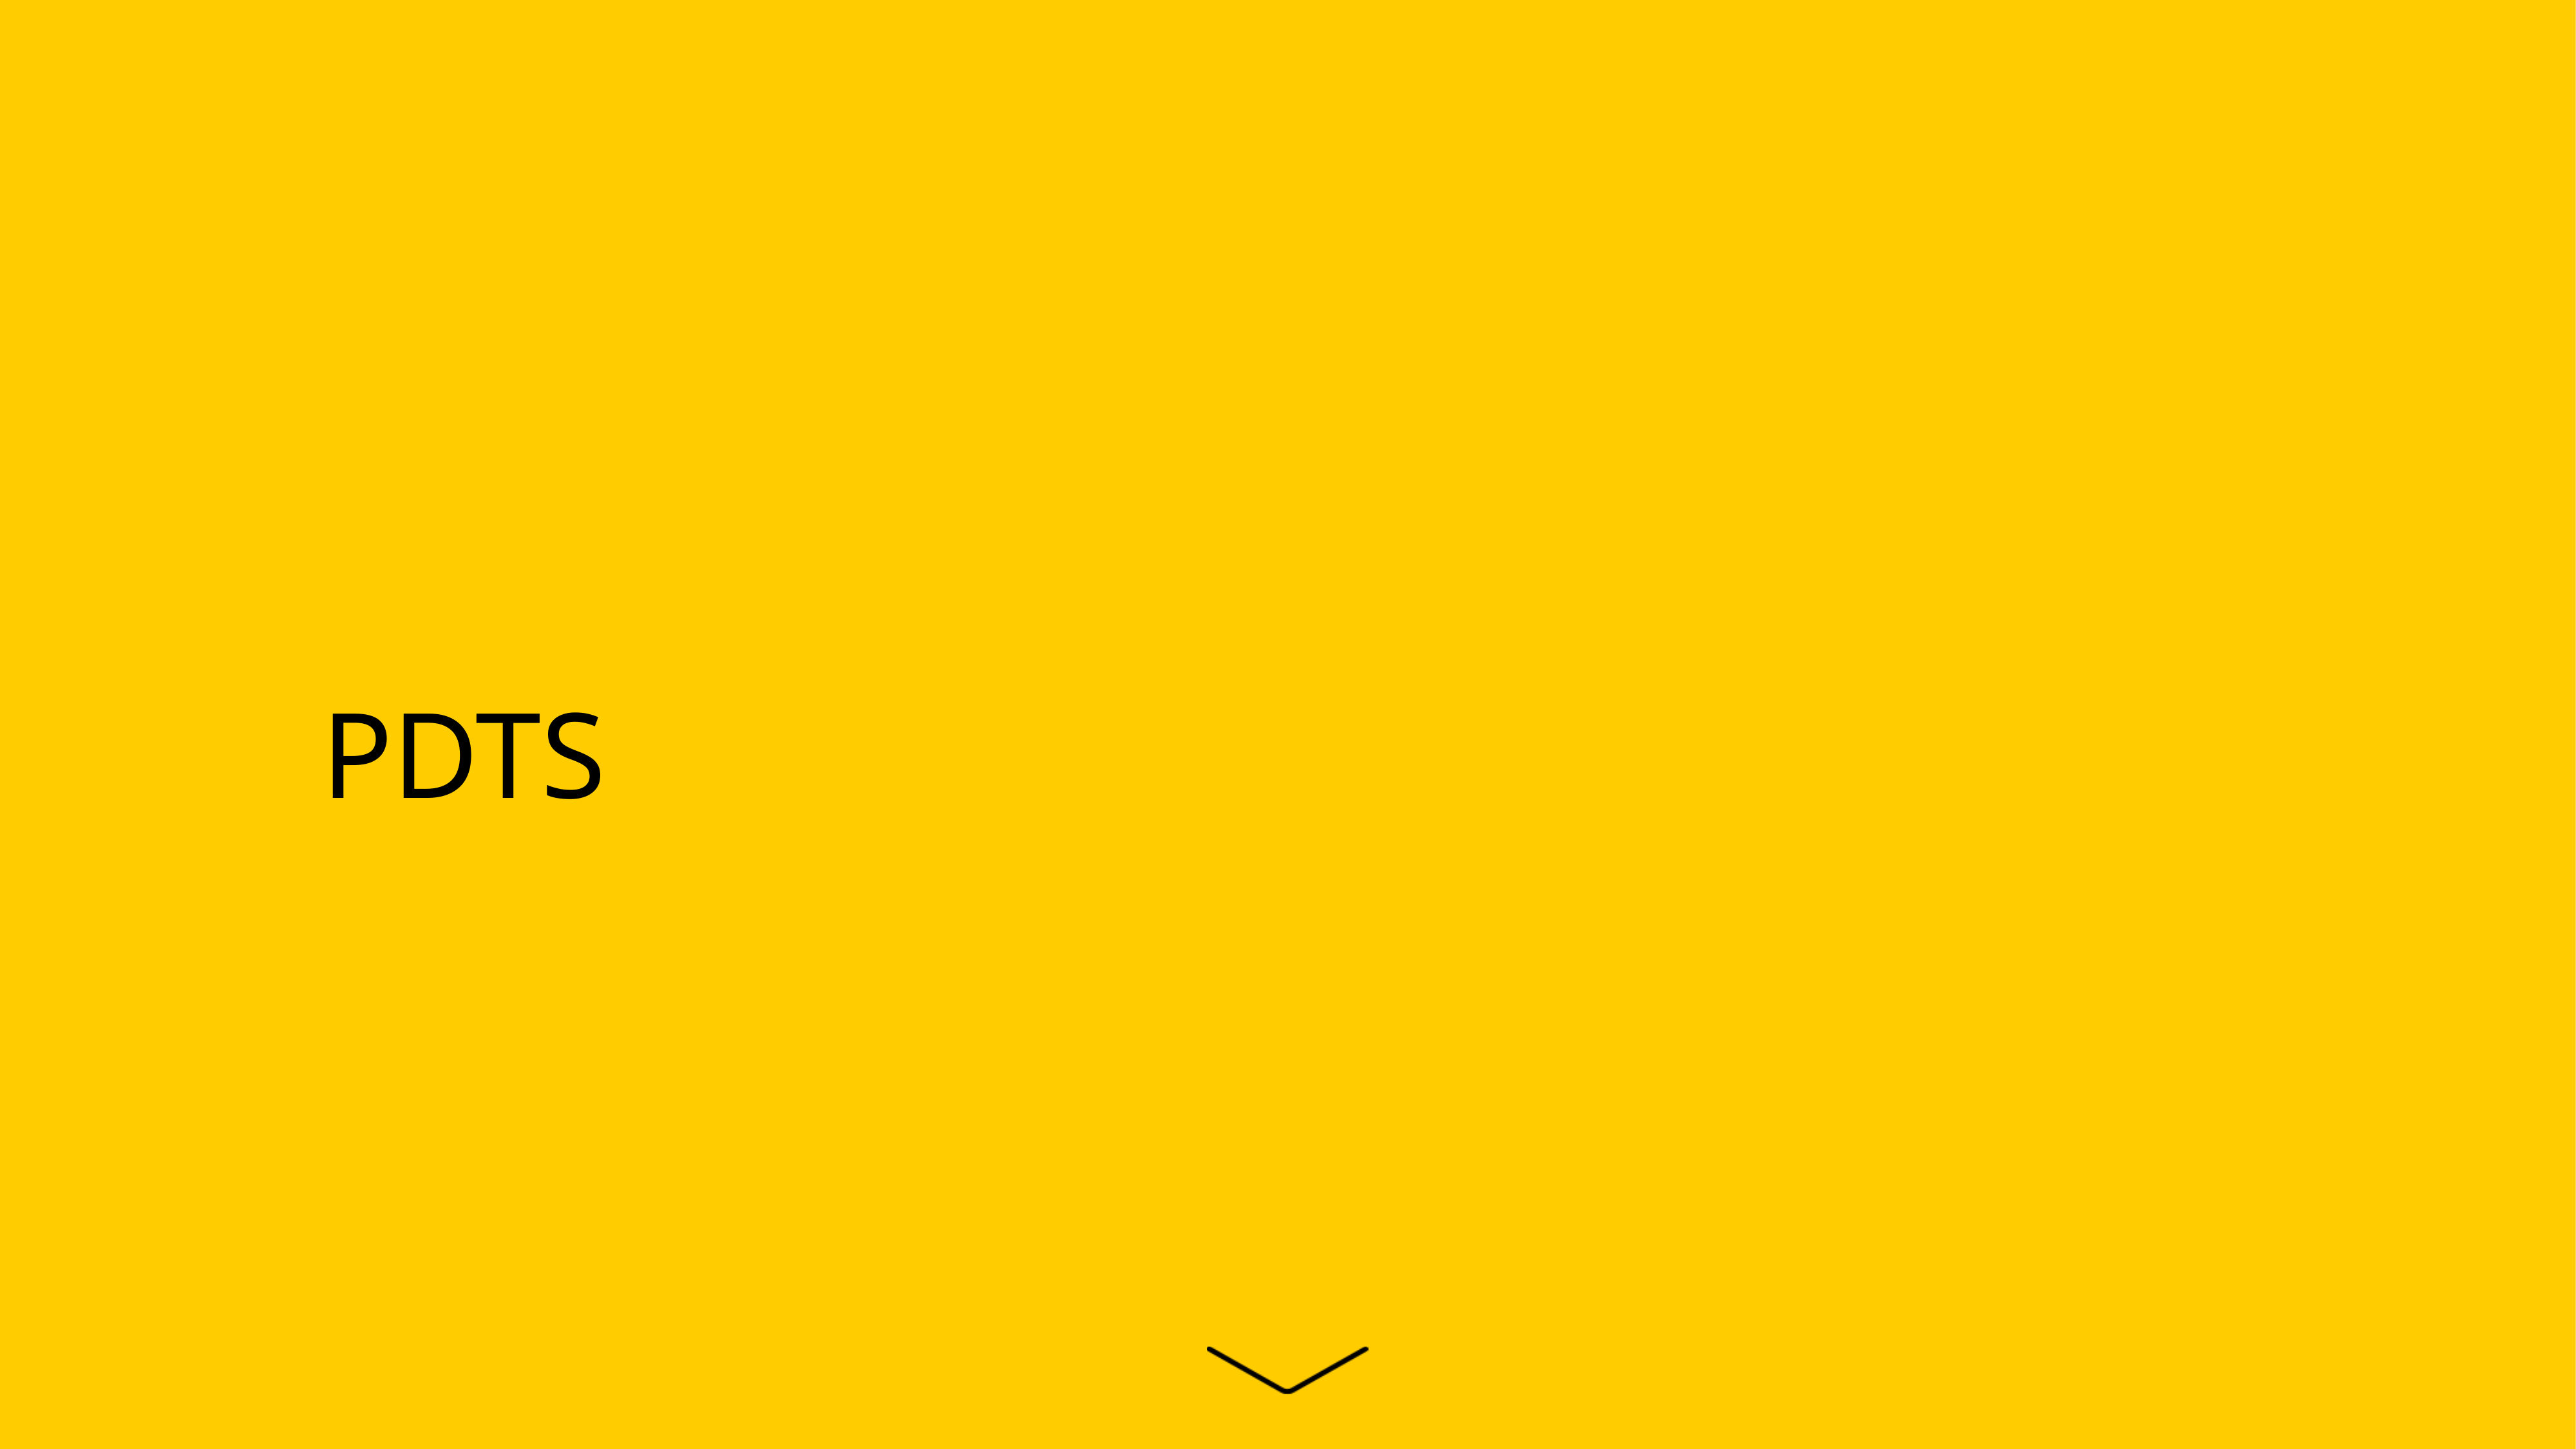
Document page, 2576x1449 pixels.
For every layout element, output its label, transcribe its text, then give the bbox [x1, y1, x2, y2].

title PDTS [321, 429, 2253, 1074]
picture [1207, 1347, 1368, 1396]
